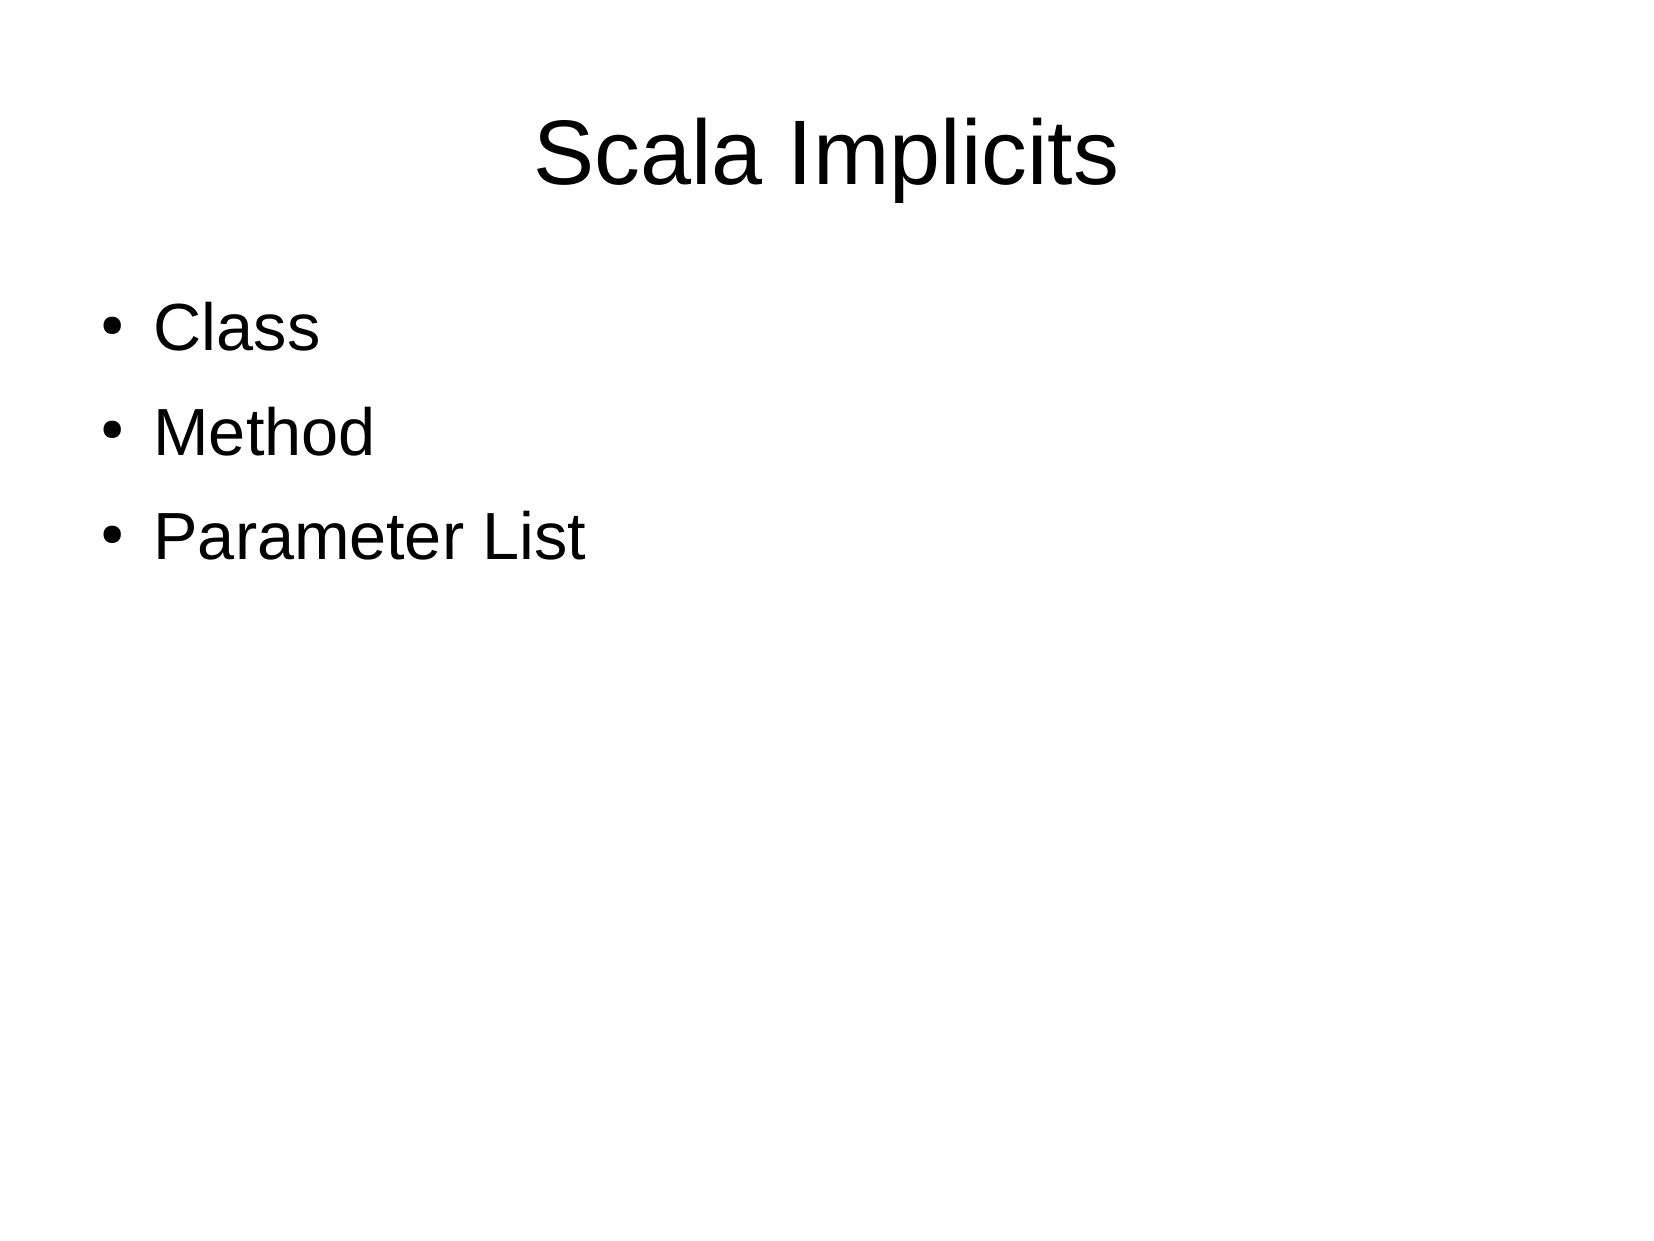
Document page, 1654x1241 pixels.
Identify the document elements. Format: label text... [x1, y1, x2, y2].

list Class Method Parameter List [82, 290, 1571, 1010]
title Scala Implicits [82, 49, 1571, 257]
